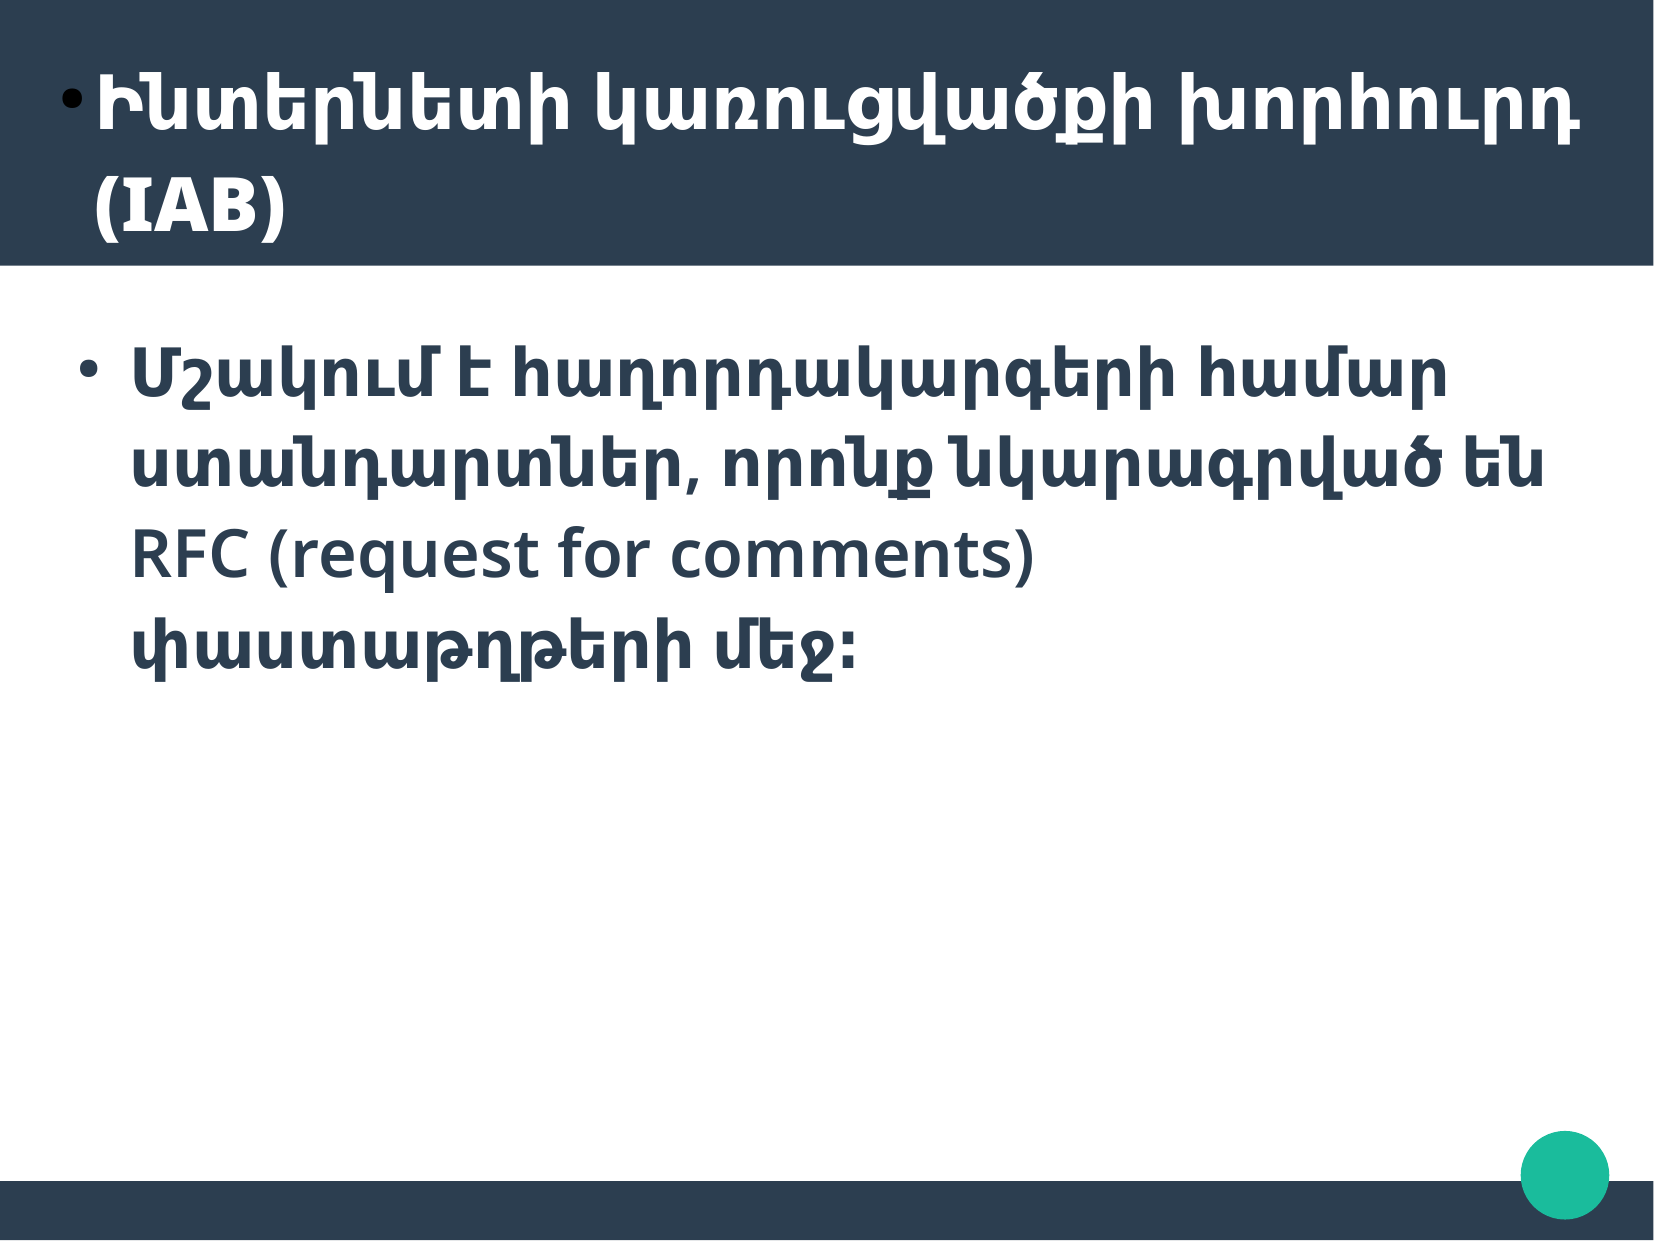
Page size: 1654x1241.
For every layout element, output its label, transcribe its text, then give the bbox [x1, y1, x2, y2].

list Մշակում է հաղորդակարգերի համար ստանդարտներ, որոնք նկարագրված են RFC (request for comments) փաստաթղթերի մեջ։ [59, 324, 1595, 1152]
title Ինտերնետի կառուցվածքի խորհուրդ (IAB) [59, 49, 1595, 207]
